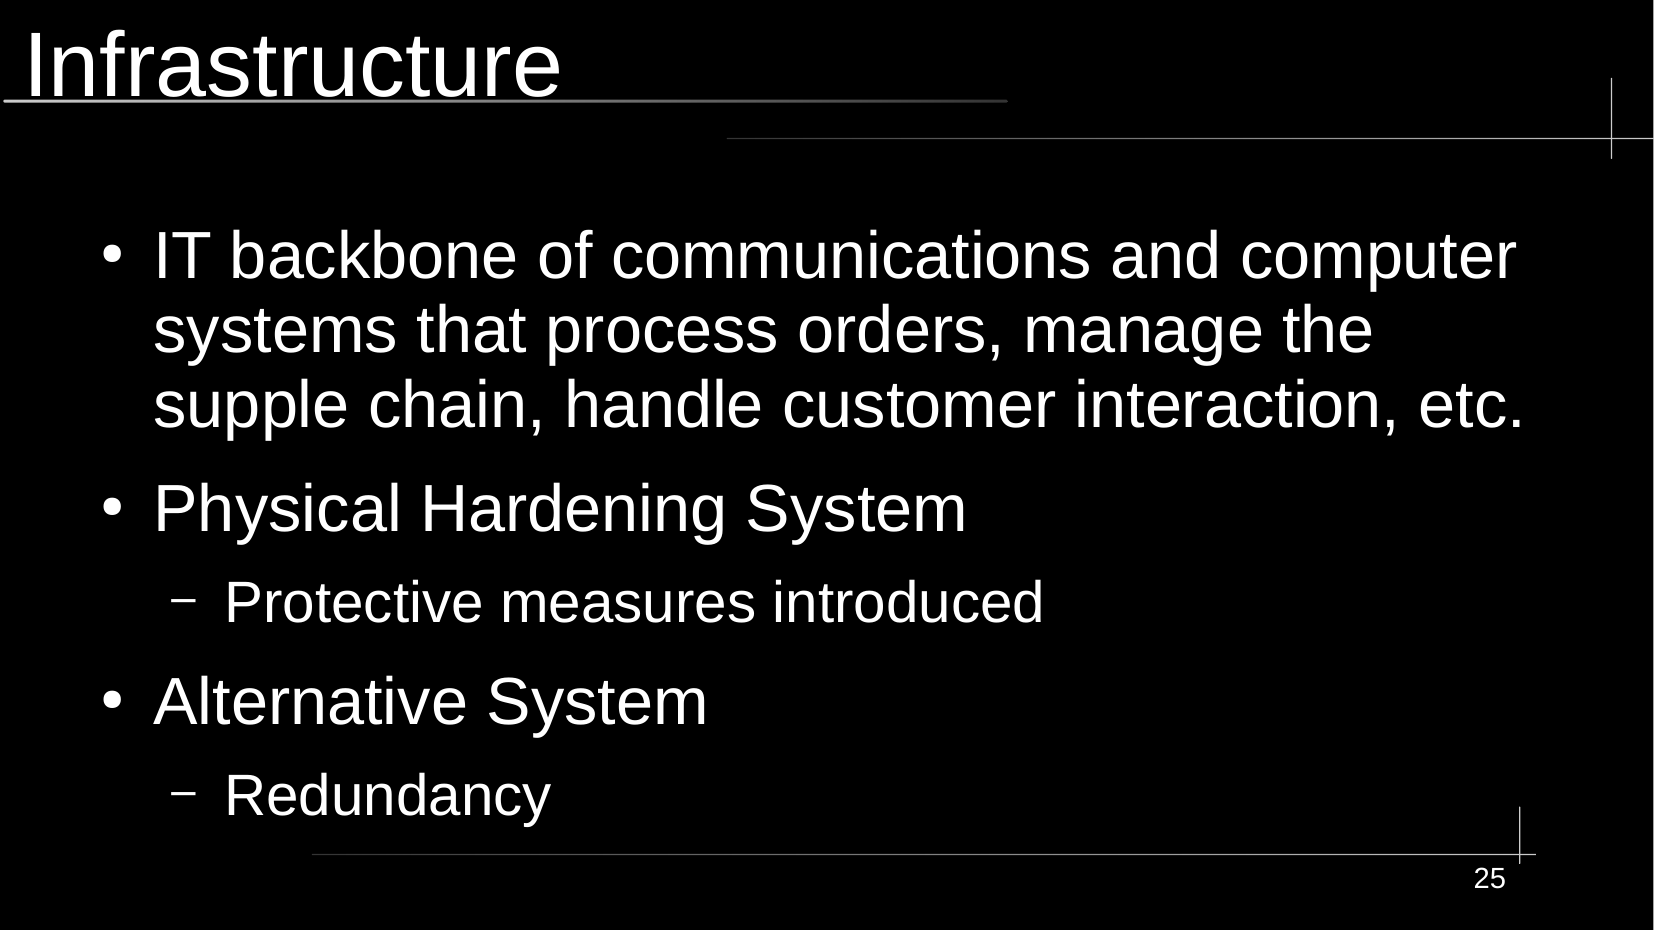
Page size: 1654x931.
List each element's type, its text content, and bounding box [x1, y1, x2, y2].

title Infrastructure [23, 11, 1589, 119]
list IT backbone of communications and computer systems that process orders, manage the supple chain, handle customer interaction, etc. Physical Hardening System Protective measures introduced Alternative System Redundancy [82, 217, 1571, 851]
